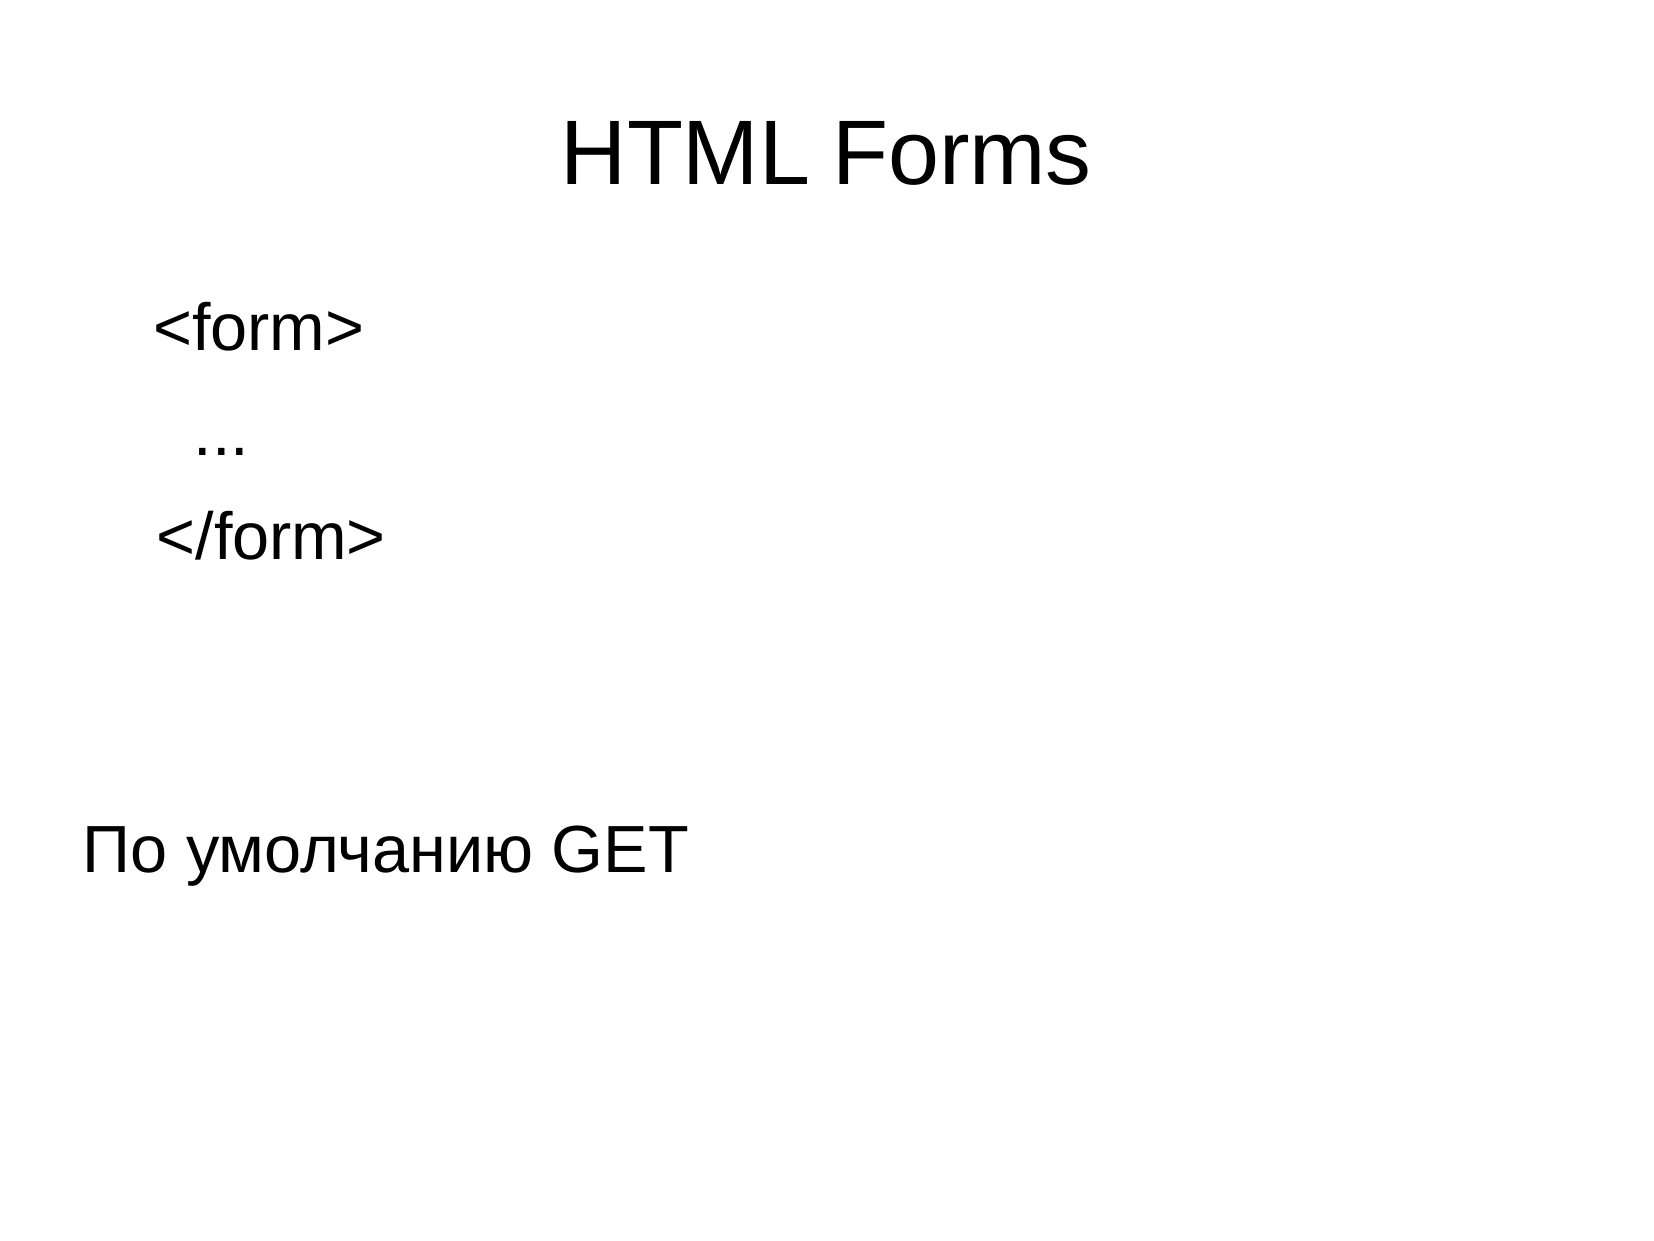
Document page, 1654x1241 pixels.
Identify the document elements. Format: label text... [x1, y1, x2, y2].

list <form> ... </form> По умолчанию GET [82, 290, 1571, 1010]
title HTML Forms [82, 49, 1571, 257]
